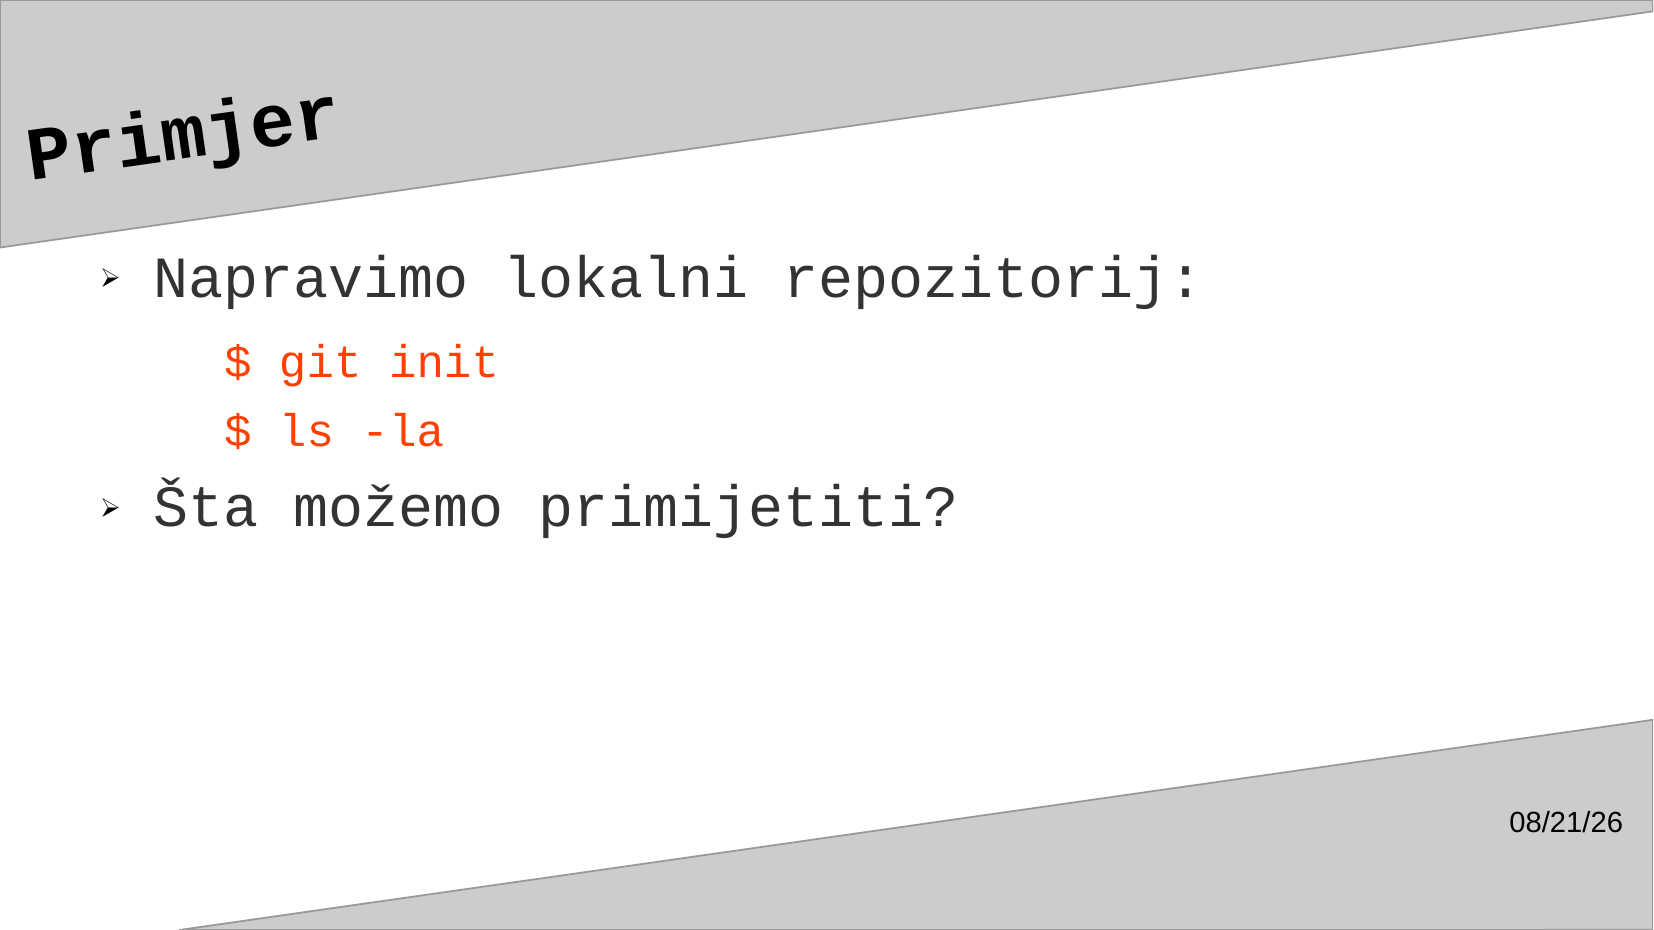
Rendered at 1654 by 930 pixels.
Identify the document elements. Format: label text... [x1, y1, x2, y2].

list Napravimo lokalni repozitorij: $ git init $ ls -la Šta možemo primijetiti? [82, 248, 1538, 788]
title Primjer [16, 0, 1501, 239]
